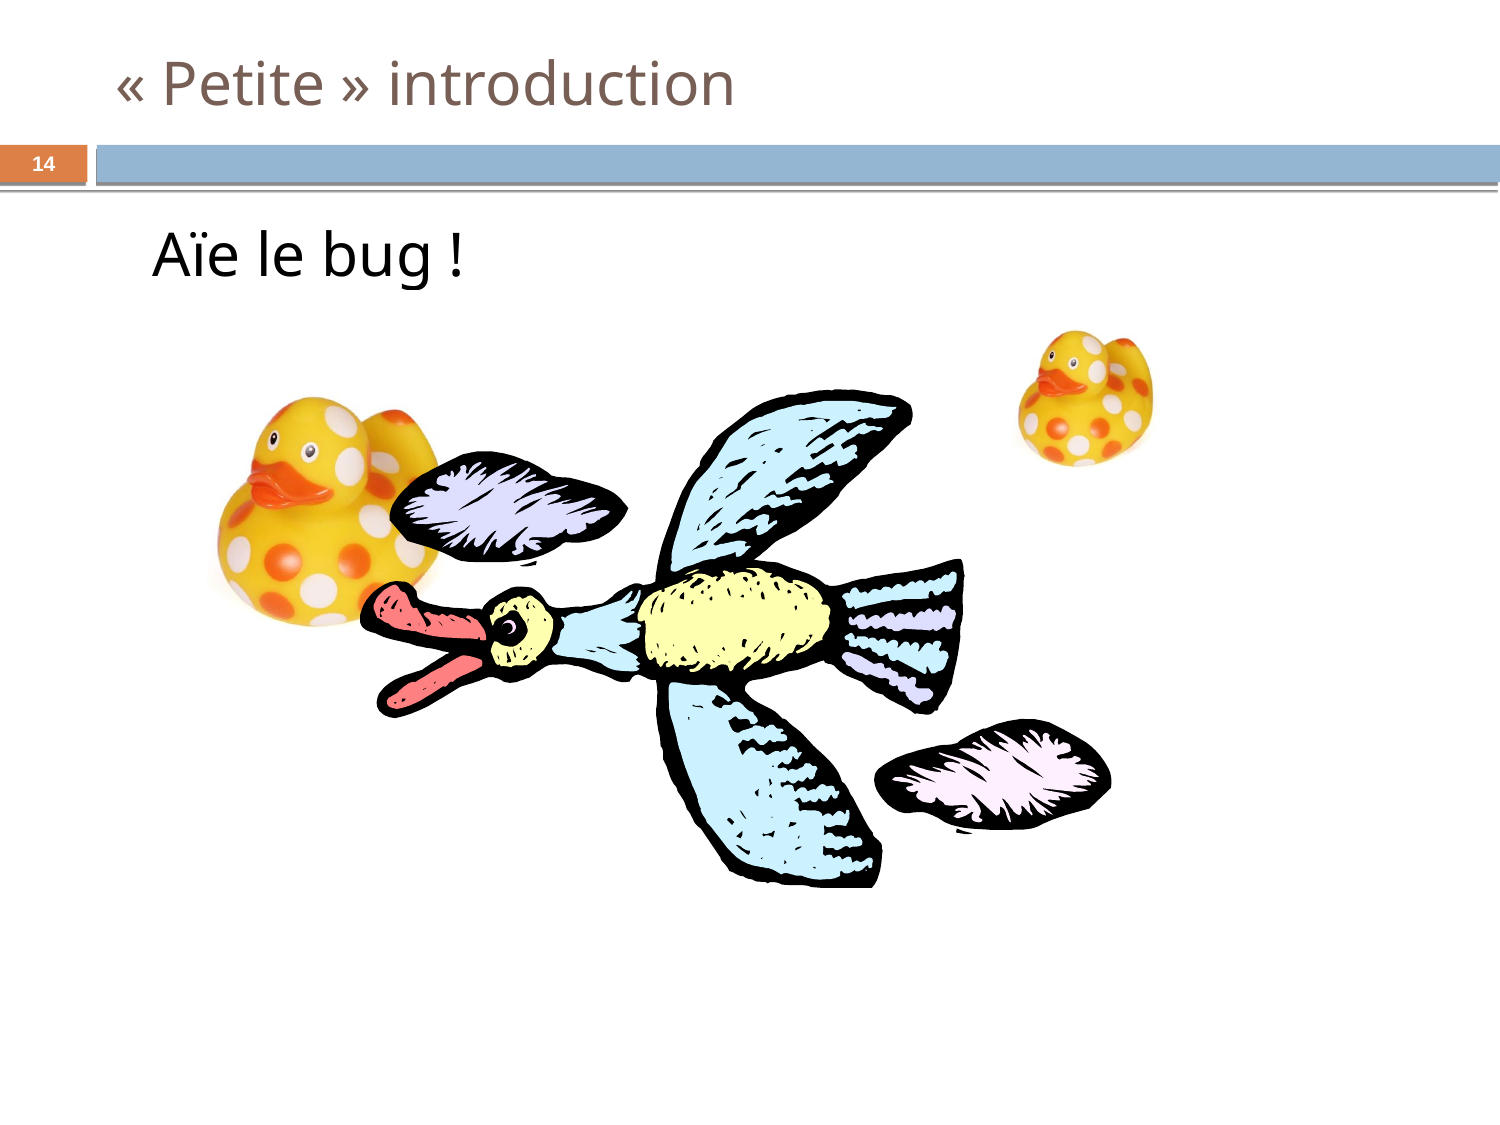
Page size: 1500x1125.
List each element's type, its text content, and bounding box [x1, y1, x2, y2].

slide_number <numéro> [0, 143, 88, 184]
title « Petite » introduction [100, 37, 1438, 126]
list Aïe le bug ! [137, 208, 1471, 1071]
picture [123, 267, 1209, 888]
